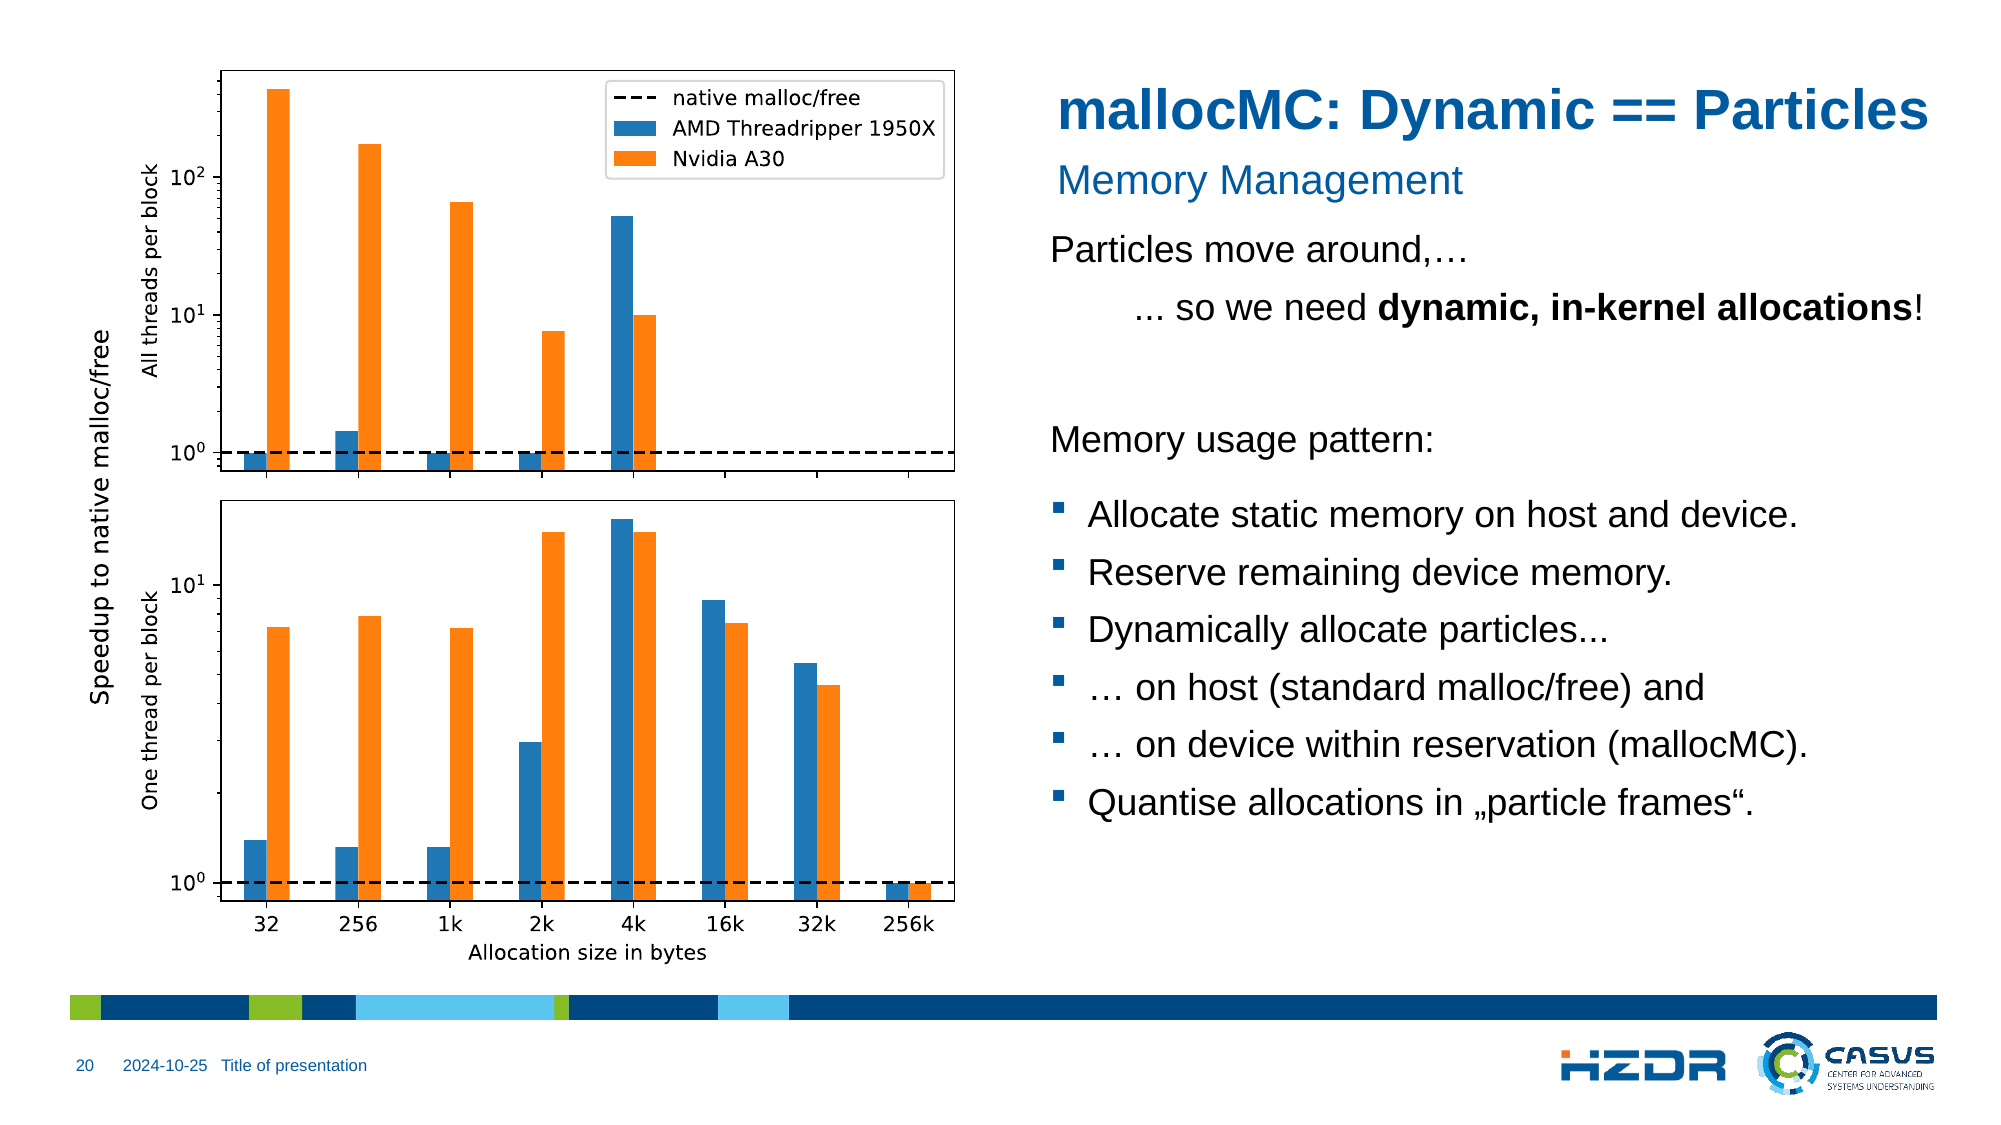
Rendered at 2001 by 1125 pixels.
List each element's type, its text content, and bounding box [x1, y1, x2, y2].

picture [70, 995, 101, 1020]
list Particles move around,… ... so we need dynamic, in-kernel allocations! Memory usage pattern: Allocate static memory on host and device. Reserve remaining device memory. Dynamically allocate particles... … on host (standard malloc/free) and … on device within reservation (mallocMC). Quantise allocations in „particle frames“. [1050, 224, 1951, 956]
slide_number 2024-10-25 [107, 1034, 208, 1095]
picture [104, 995, 569, 1020]
picture [1560, 1049, 1726, 1081]
subtitle Memory Management [1057, 152, 1934, 208]
picture [1757, 1032, 1934, 1095]
picture [572, 995, 1937, 1020]
picture [70, 47, 978, 988]
title [1057, 80, 1934, 148]
